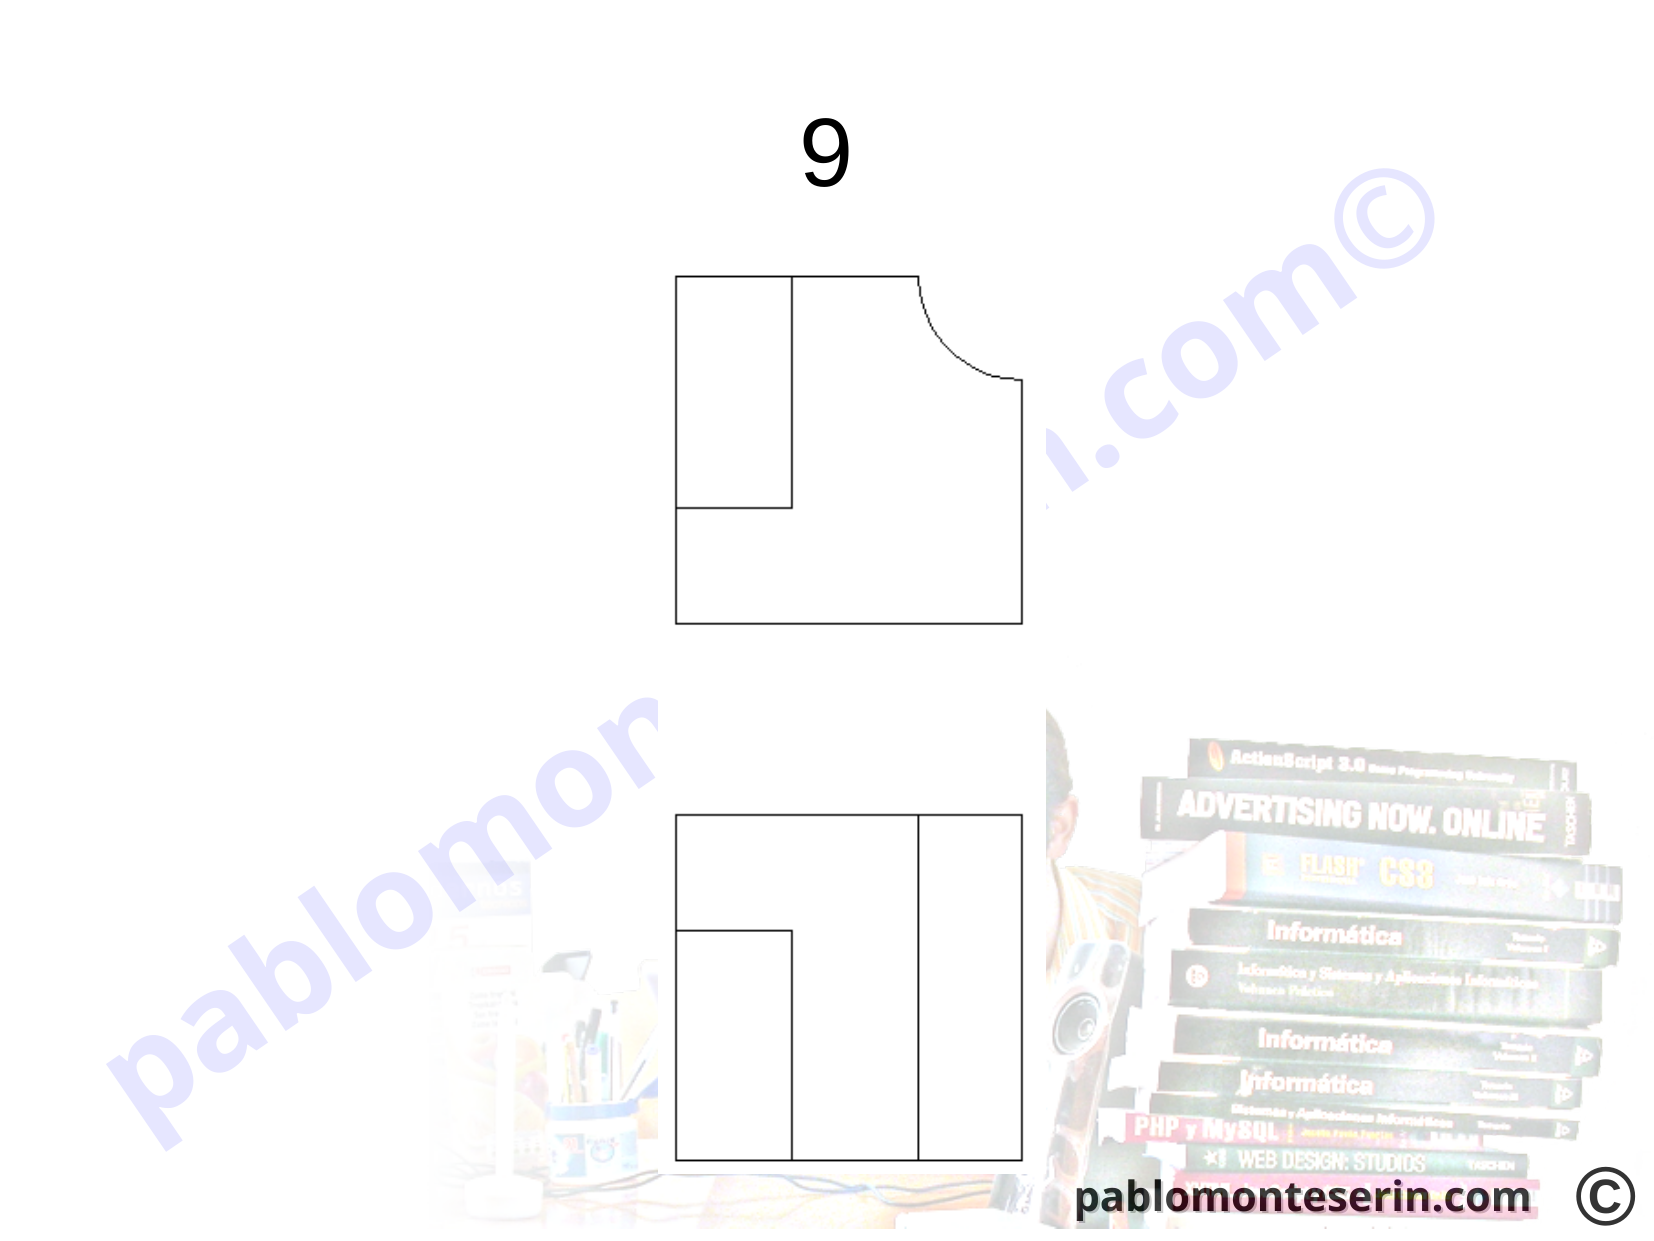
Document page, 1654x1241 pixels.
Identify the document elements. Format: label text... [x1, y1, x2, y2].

title 9 [82, 49, 1571, 257]
picture [412, 262, 1654, 1229]
